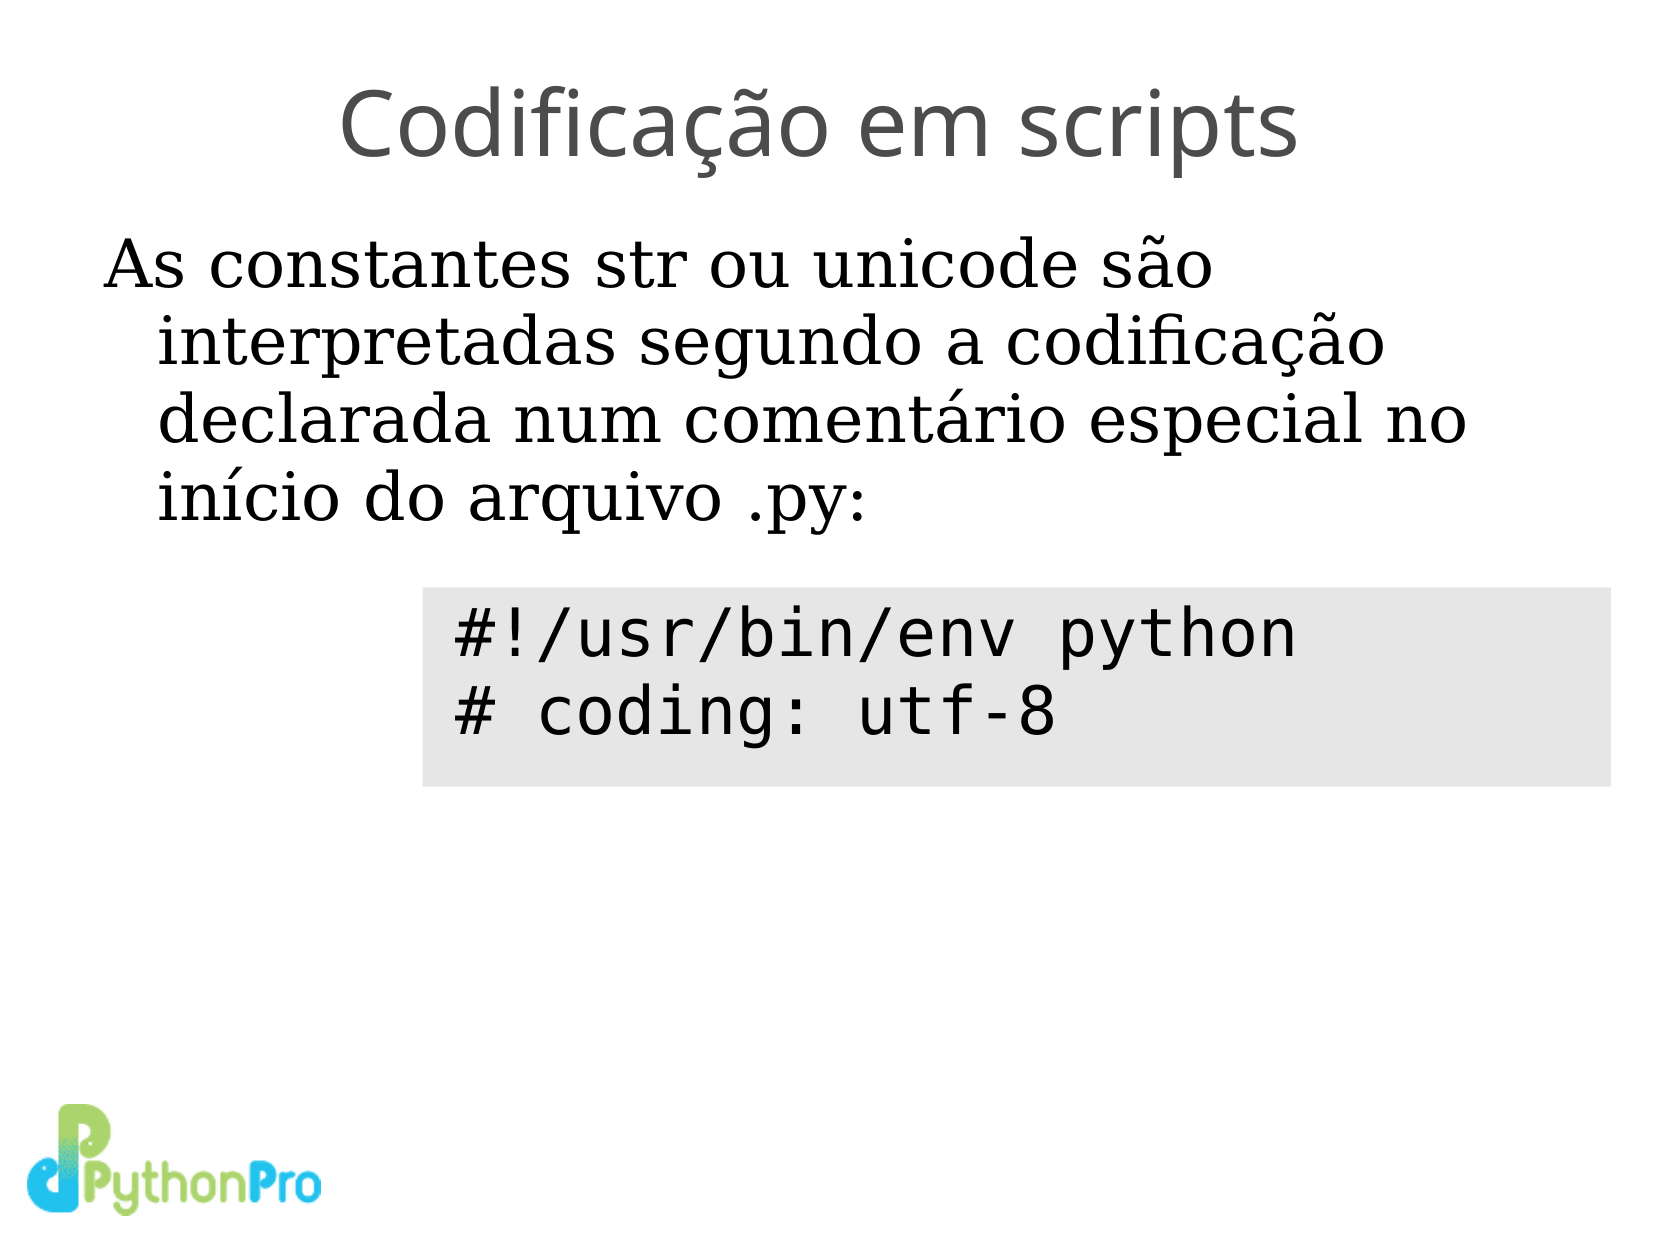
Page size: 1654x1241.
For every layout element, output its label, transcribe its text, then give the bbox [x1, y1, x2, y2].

title Codificação em scripts [75, 17, 1564, 226]
picture [27, 1104, 321, 1216]
list As constantes str ou unicode são interpretadas segundo a codificação declarada num comentário especial no início do arquivo .py: [86, 225, 1576, 1088]
text_box #!/usr/bin/env python # coding: utf-8 [422, 587, 1611, 787]
